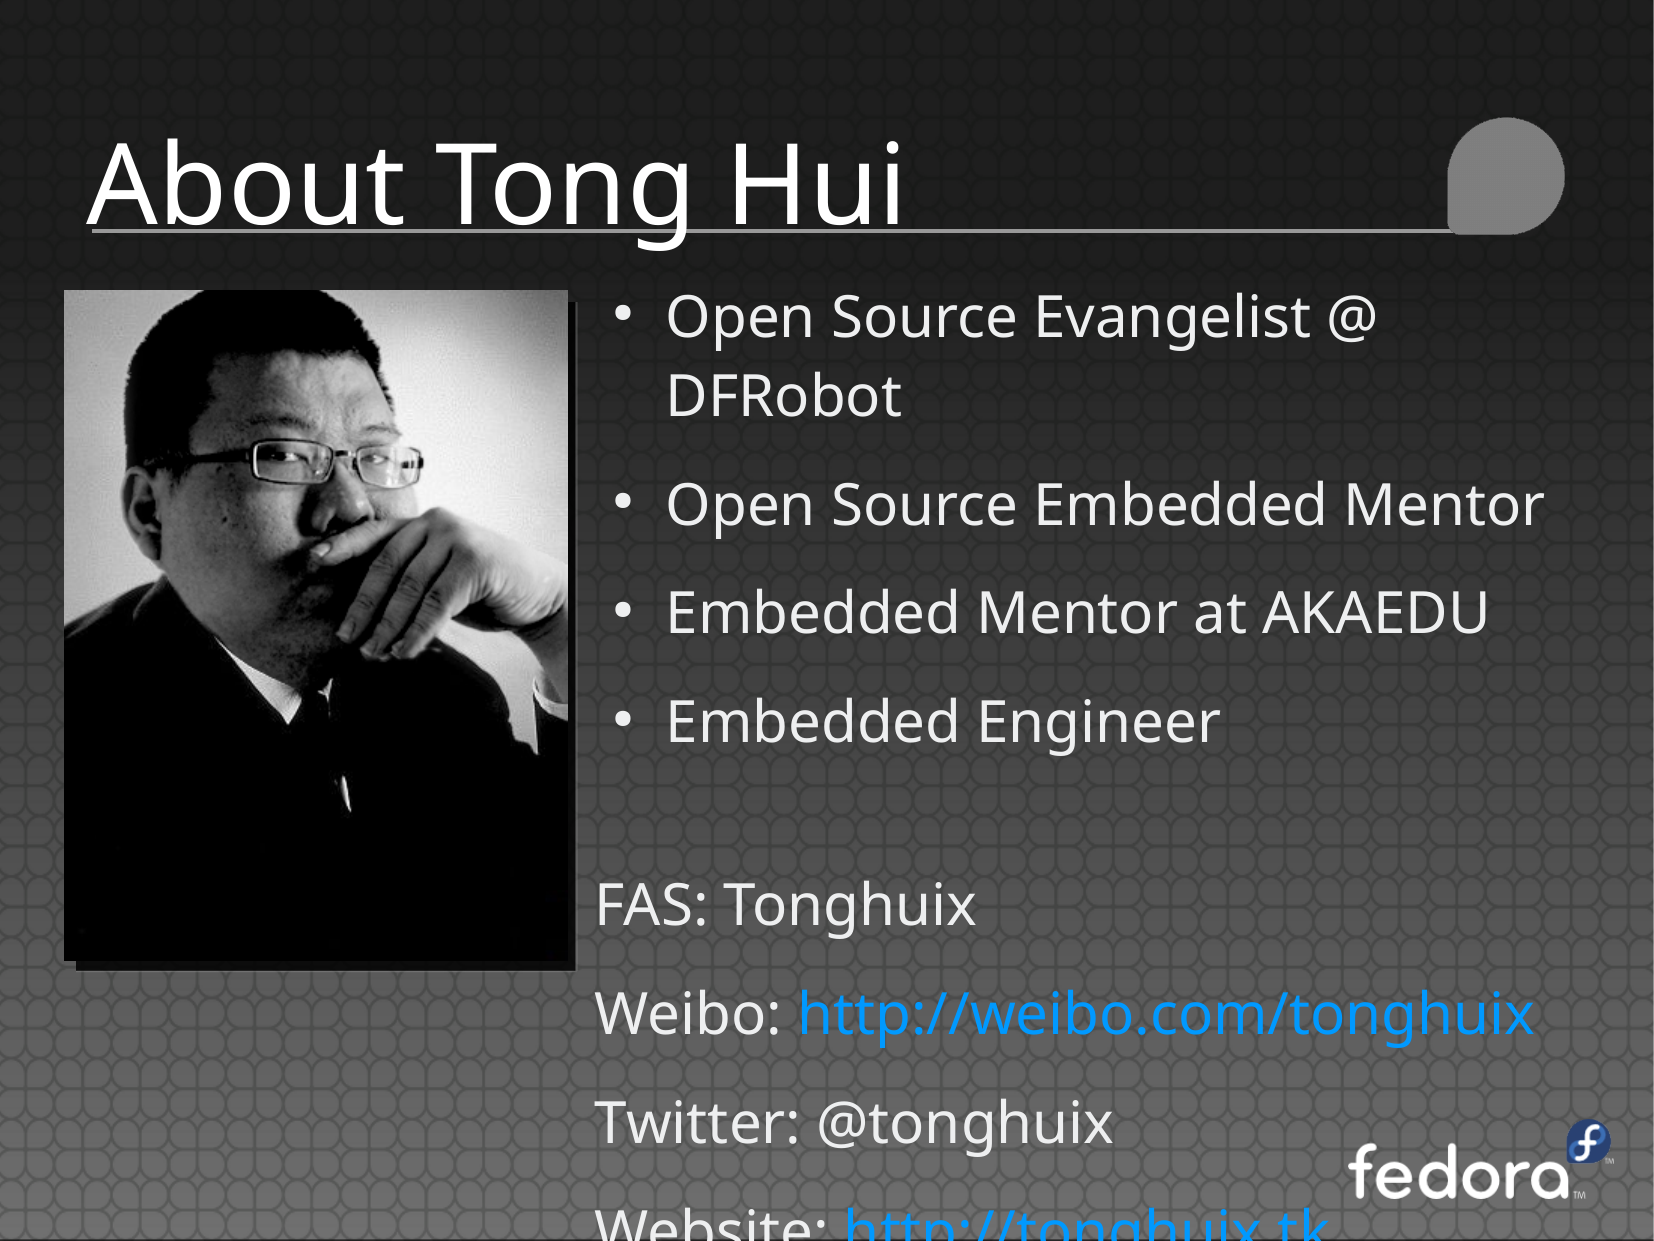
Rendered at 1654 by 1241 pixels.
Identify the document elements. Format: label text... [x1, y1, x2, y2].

picture [0, 0, 1654, 1241]
list Open Source Evangelist @ DFRobot Open Source Embedded Mentor Embedded Mentor at AKAEDU Embedded Engineer FAS: Tonghuix Weibo: http://weibo.com/tonghuix Twitter: @tonghuix Website: http://tonghuix.tk Blog: http://tonghuix.blogspot.com [594, 274, 1596, 1241]
title About Tong Hui [86, 112, 1576, 249]
